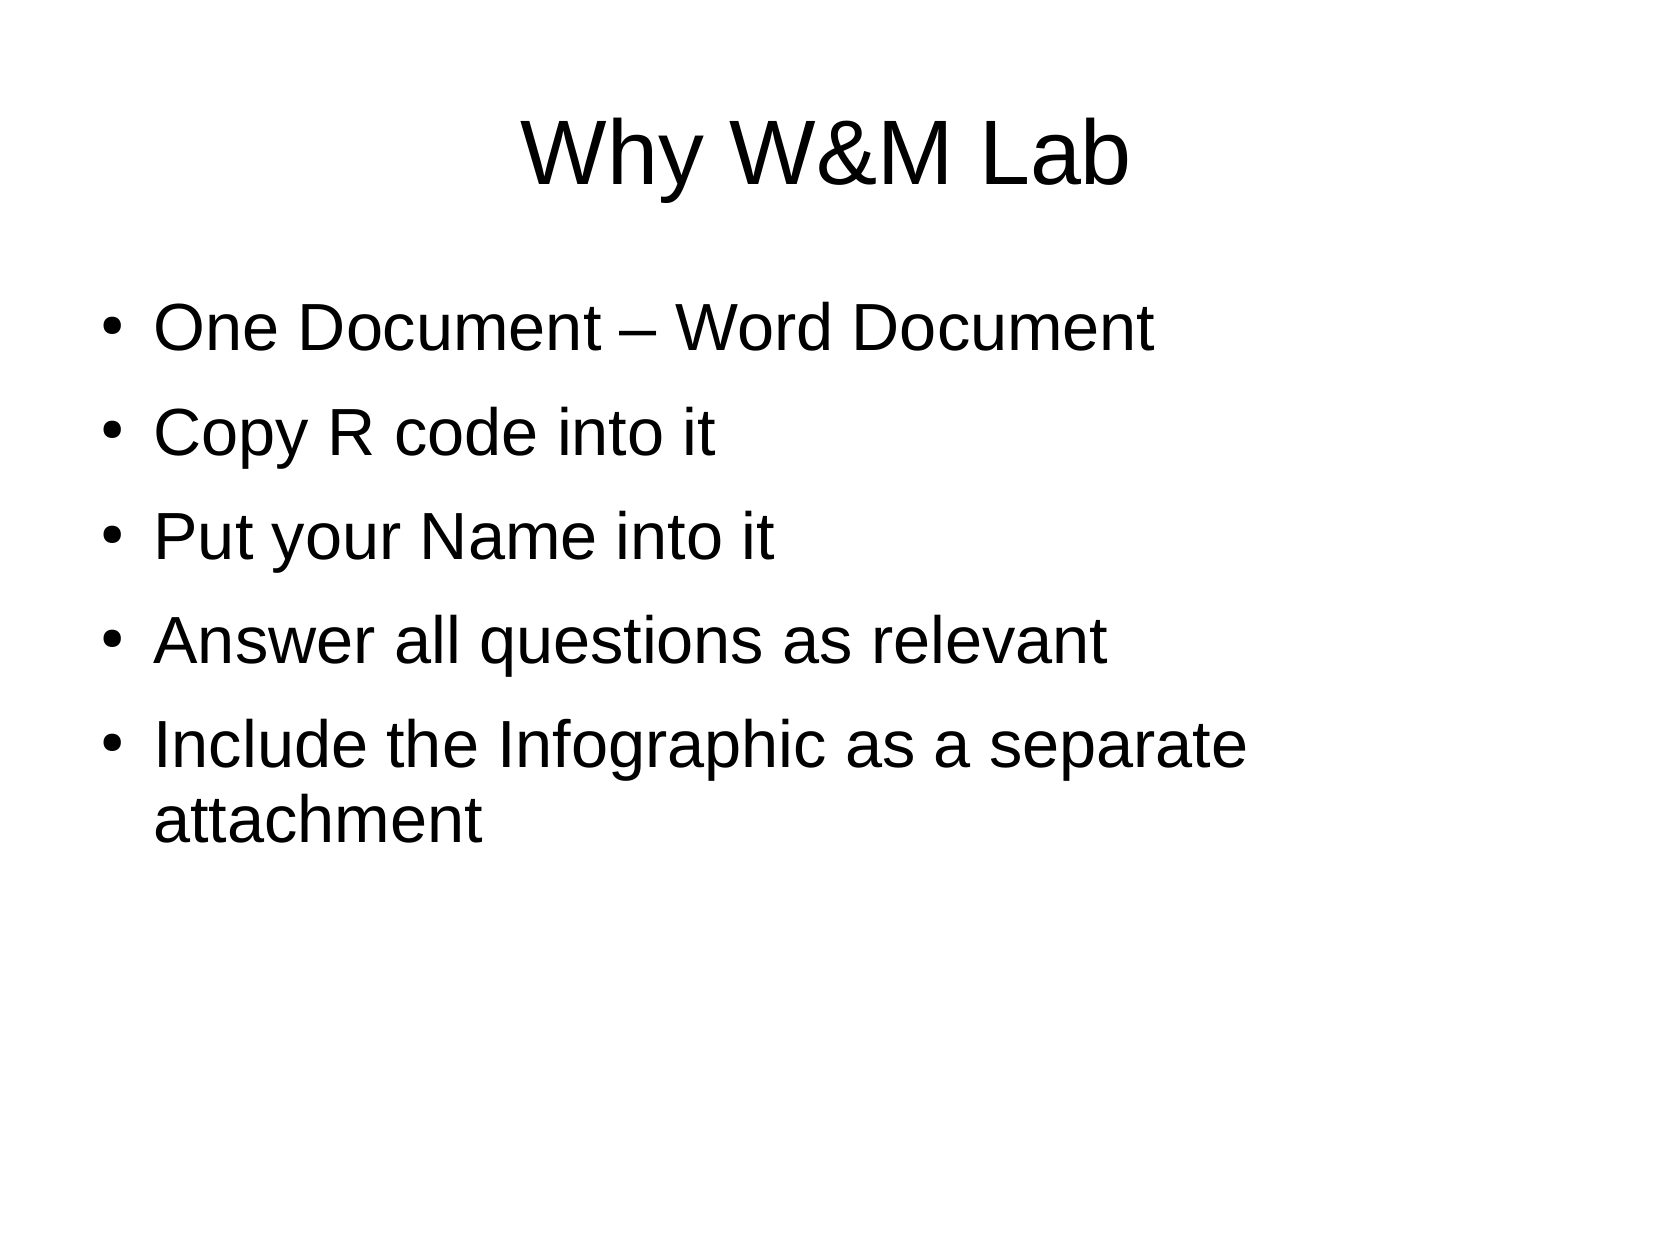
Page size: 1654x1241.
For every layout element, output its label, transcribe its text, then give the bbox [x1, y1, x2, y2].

title Why W&M Lab [82, 49, 1571, 257]
list One Document – Word Document Copy R code into it Put your Name into it Answer all questions as relevant Include the Infographic as a separate attachment [82, 290, 1571, 1010]
